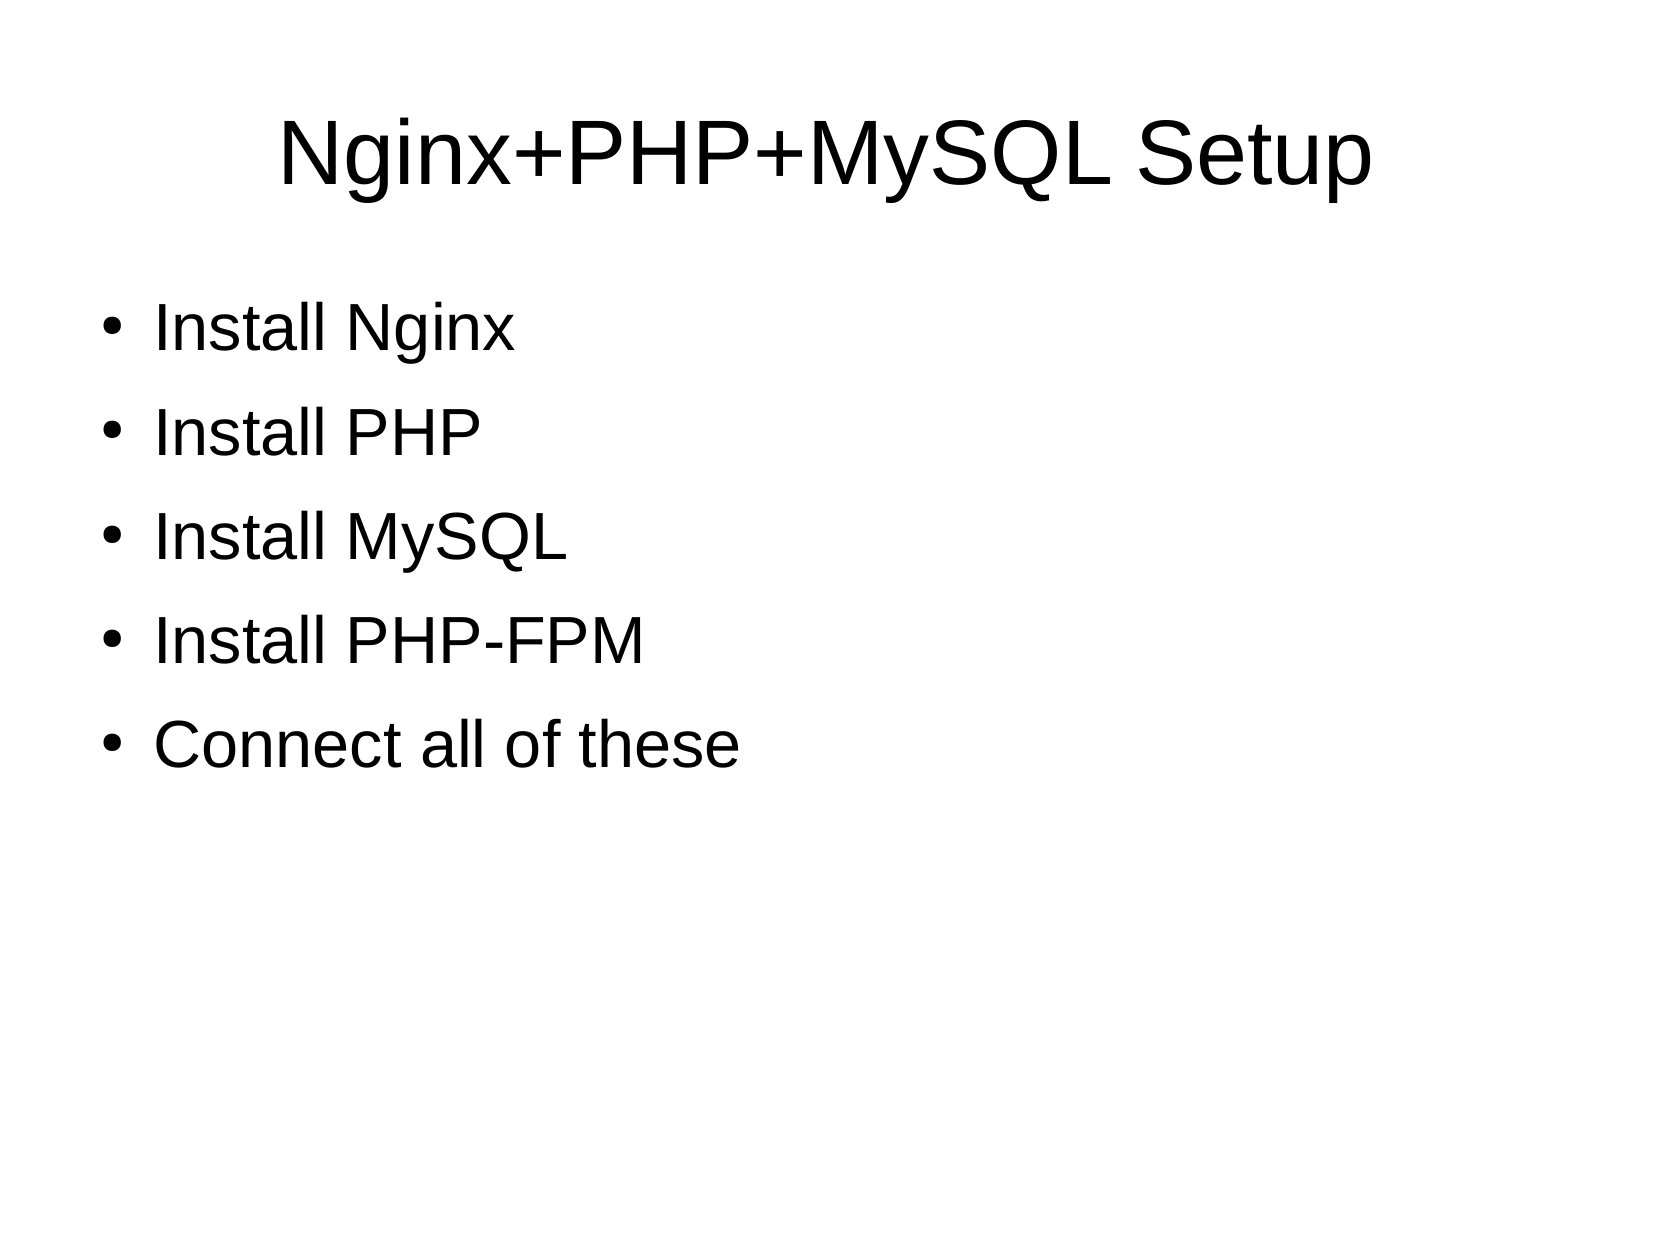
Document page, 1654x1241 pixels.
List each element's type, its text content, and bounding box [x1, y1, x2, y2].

list Install Nginx Install PHP Install MySQL Install PHP-FPM Connect all of these [82, 290, 1571, 1010]
title Nginx+PHP+MySQL Setup [82, 49, 1571, 257]
